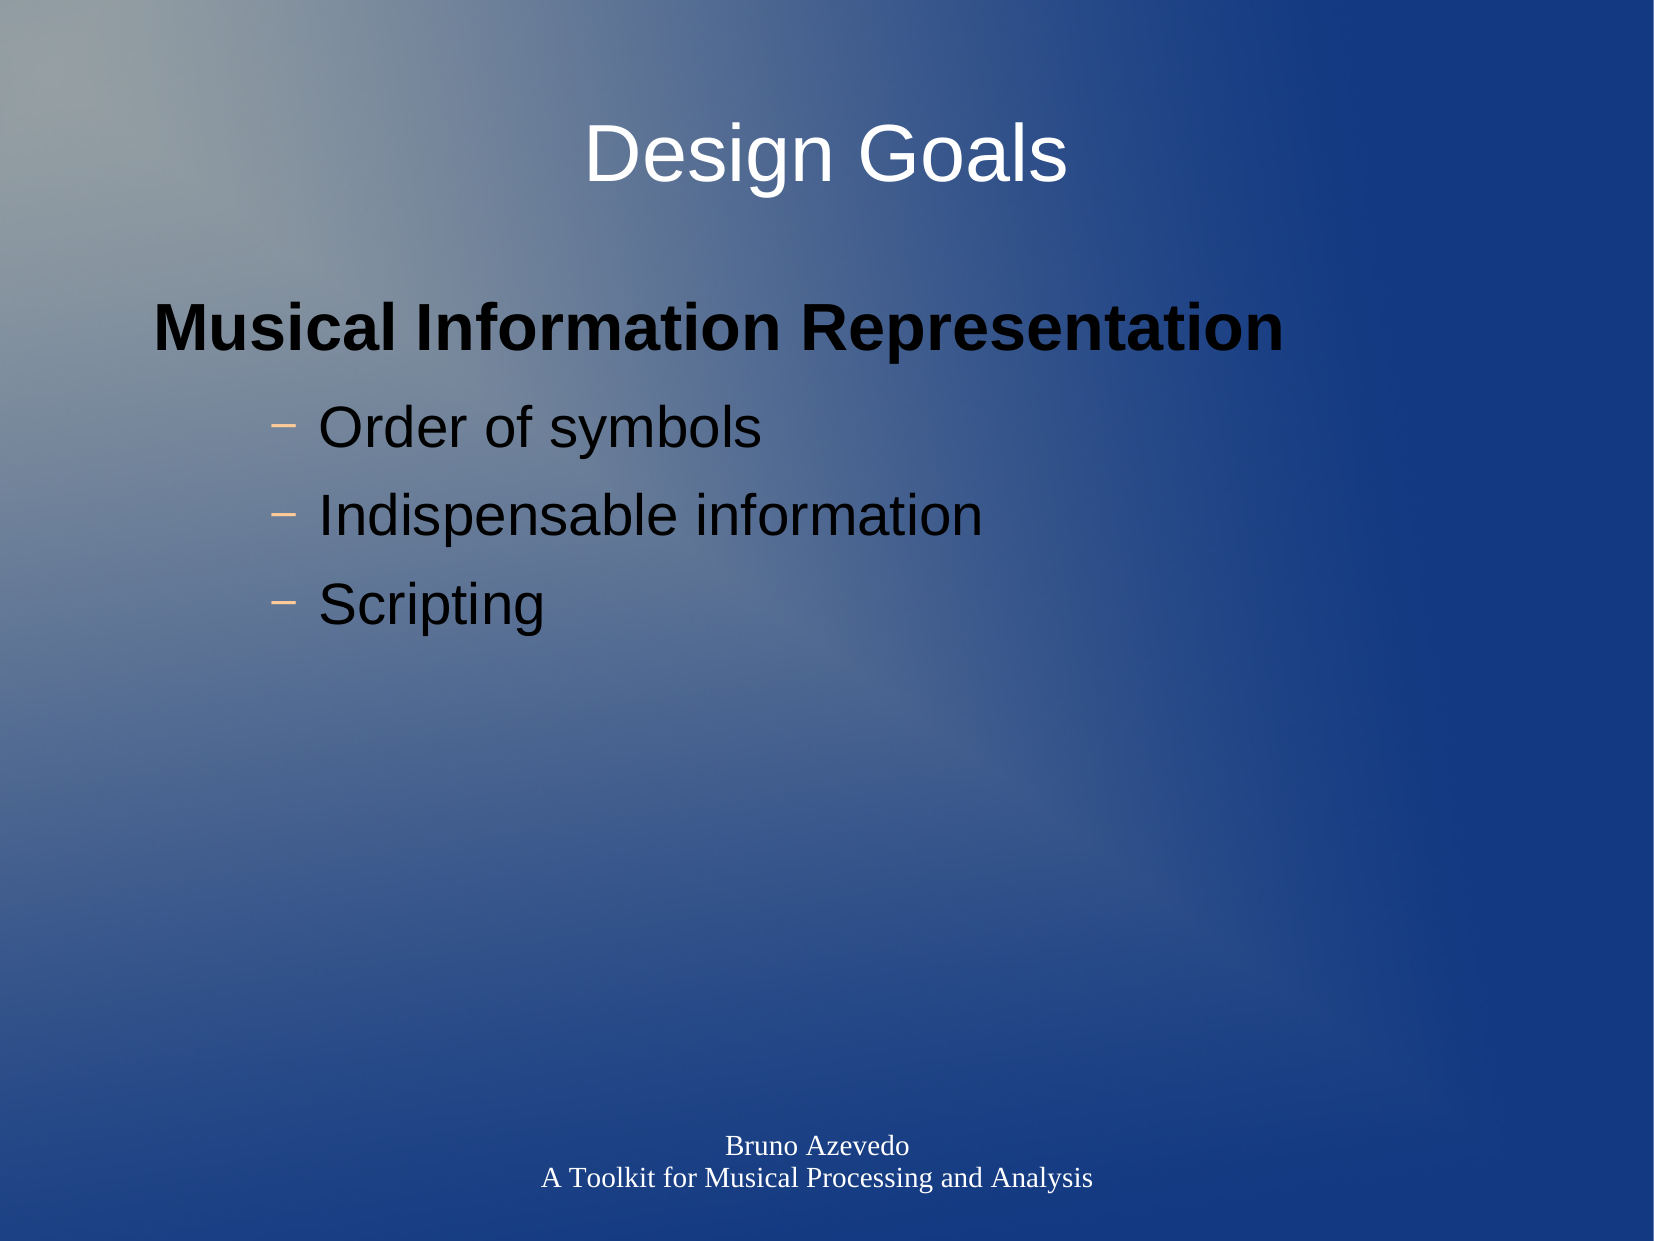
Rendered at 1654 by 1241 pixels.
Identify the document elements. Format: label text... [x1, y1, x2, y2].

list Musical Information Representation Order of symbols Indispensable information Scripting [82, 290, 1571, 1010]
title Design Goals [82, 49, 1571, 257]
picture [0, 0, 1654, 1241]
